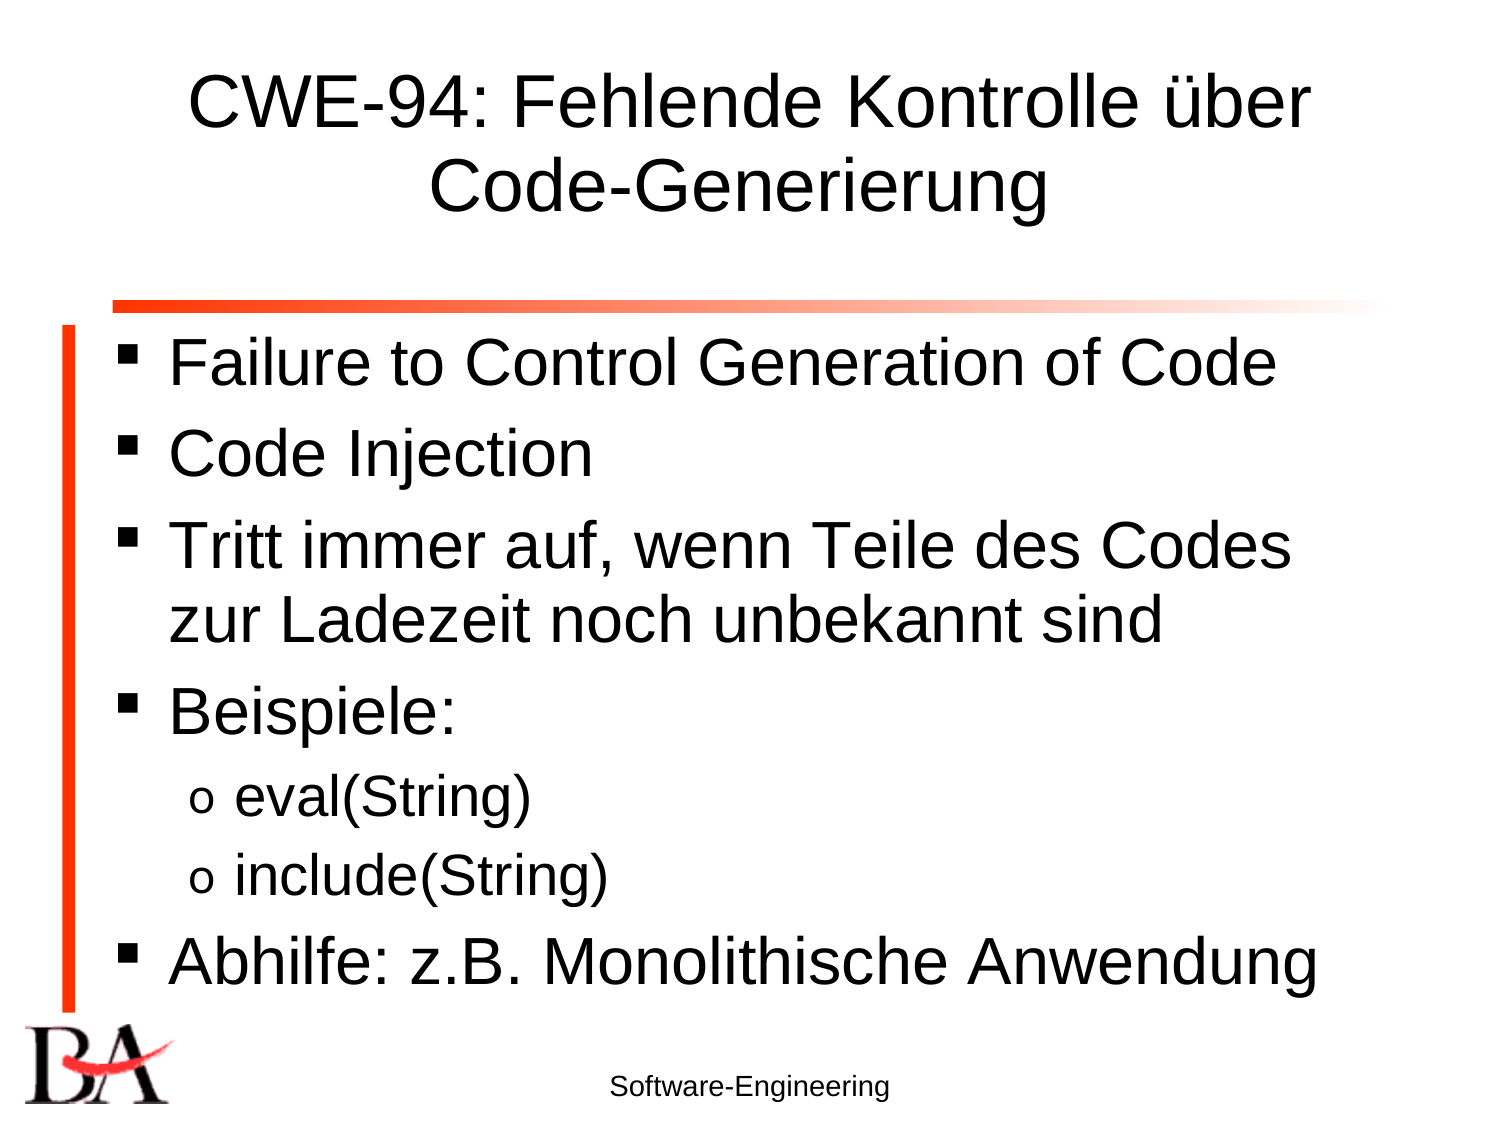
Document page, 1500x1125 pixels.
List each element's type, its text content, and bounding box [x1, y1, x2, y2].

title CWE-94: Fehlende Kontrolle über Code-Generierung [112, 28, 1388, 259]
picture [24, 1024, 175, 1104]
list Failure to Control Generation of Code Code Injection Tritt immer auf, wenn Teile des Codes zur Ladezeit noch unbekannt sind Beispiele: eval(String) include(String) Abhilfe: z.B. Monolithische Anwendung [112, 324, 1388, 1036]
